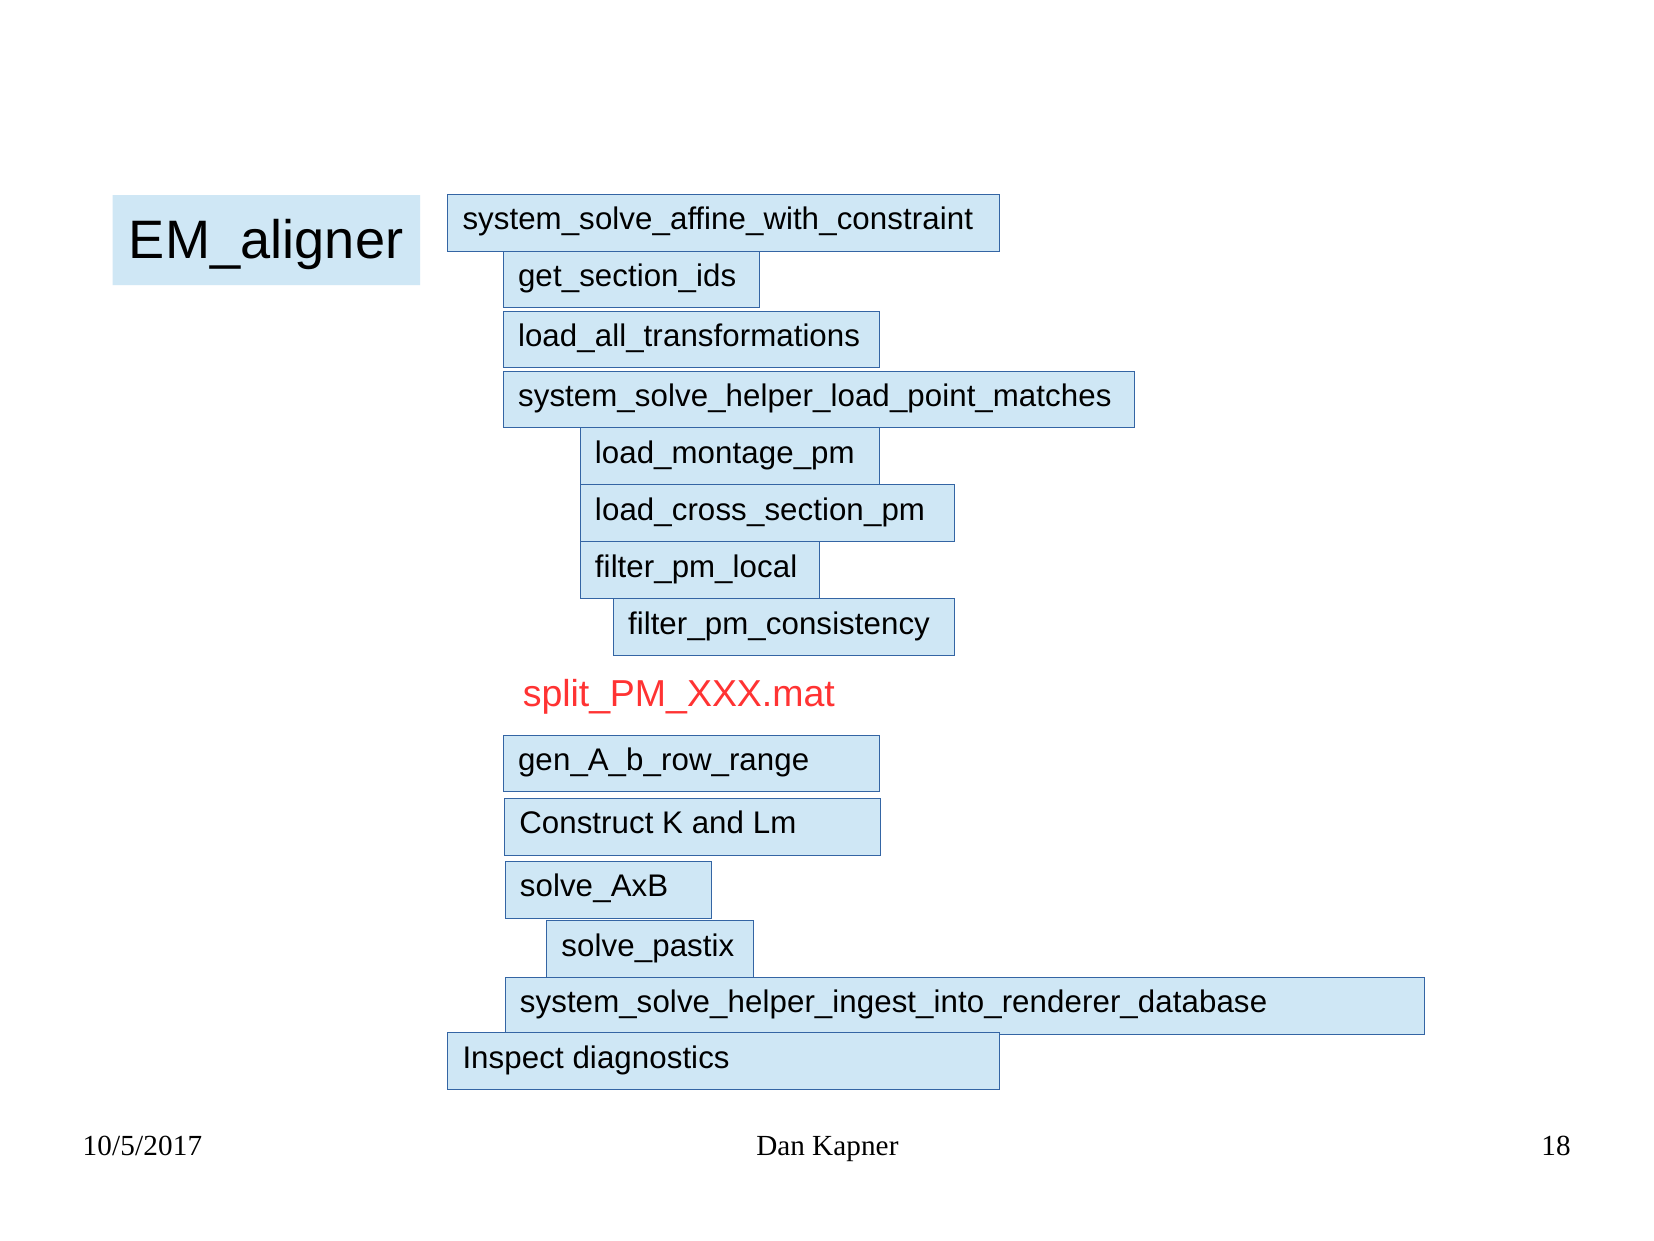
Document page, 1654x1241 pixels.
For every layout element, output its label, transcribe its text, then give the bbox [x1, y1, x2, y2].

text_box Inspect diagnostics [447, 1032, 1000, 1090]
text_box get_section_ids [503, 251, 760, 308]
text_box load_cross_section_pm [580, 484, 955, 542]
text_box solve_AxB [505, 861, 712, 919]
text_box system_solve_helper_ingest_into_renderer_database [505, 977, 1425, 1035]
text_box Construct K and Lm [504, 798, 881, 856]
text_box filter_pm_local [580, 541, 820, 599]
text_box system_solve_helper_load_point_matches [503, 371, 1135, 428]
text_box load_all_transformations [503, 311, 880, 368]
text_box split_PM_XXX.mat [508, 665, 858, 722]
title EM_aligner [112, 195, 421, 286]
text_box load_montage_pm [580, 427, 880, 484]
text_box system_solve_affine_with_constraint [447, 194, 1000, 252]
text_box gen_A_b_row_range [503, 735, 880, 792]
text_box solve_pastix [546, 920, 754, 978]
text_box filter_pm_consistency [613, 598, 955, 656]
